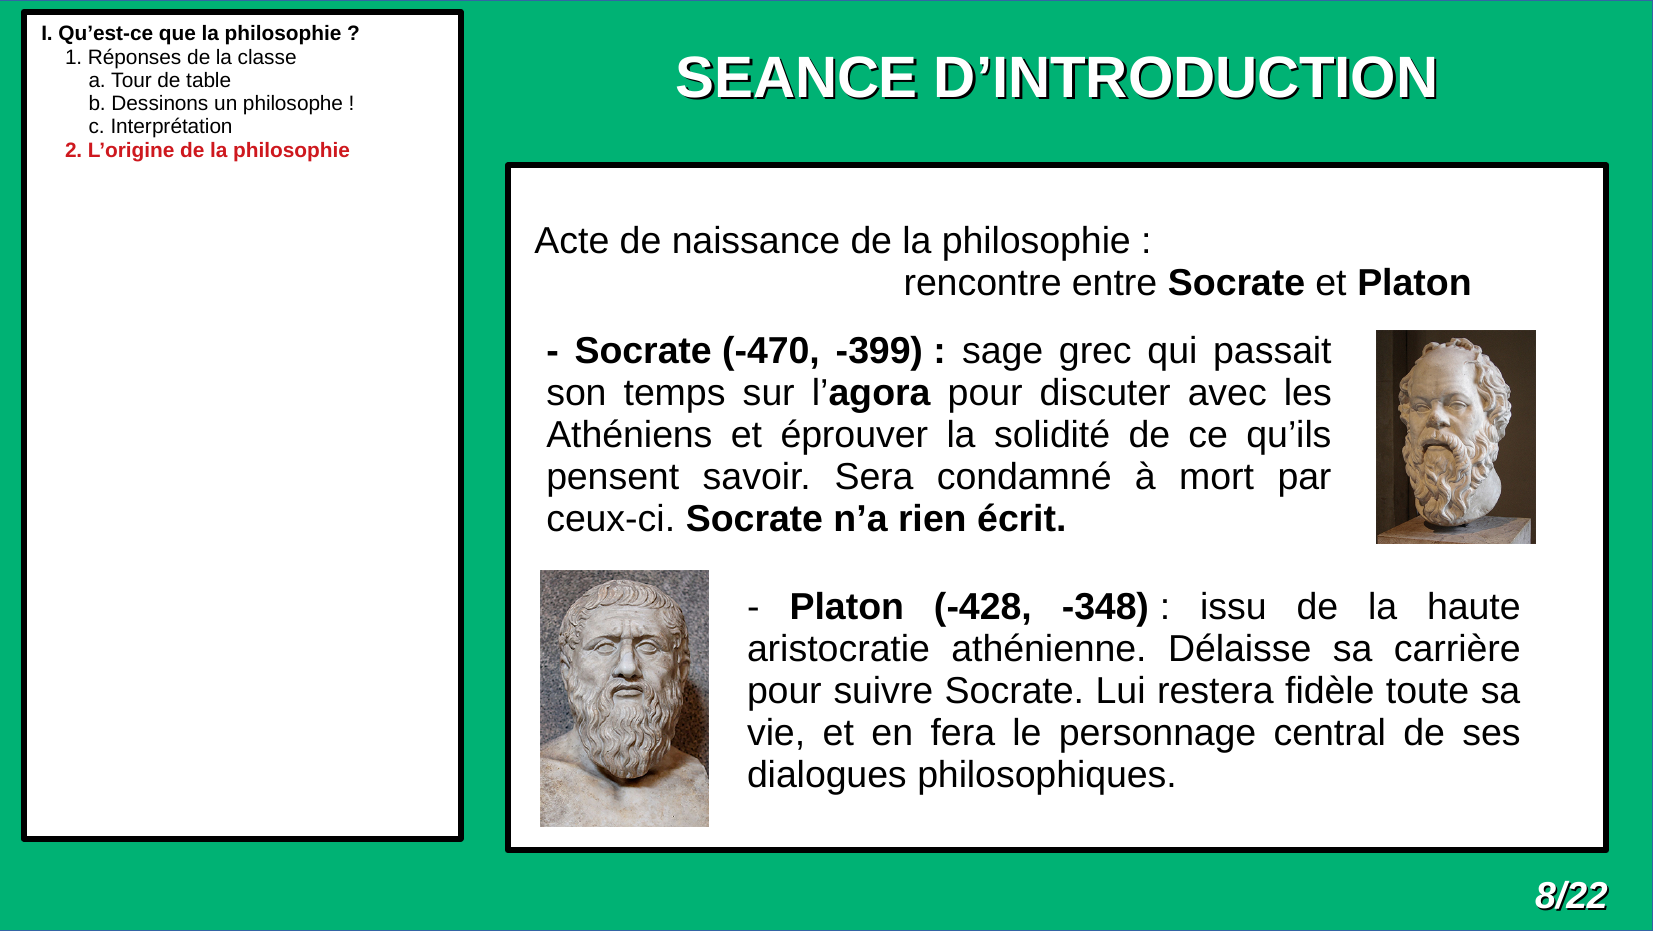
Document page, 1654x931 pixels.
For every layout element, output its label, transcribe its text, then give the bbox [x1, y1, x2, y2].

text_box [0, 0, 1653, 931]
text_box <numéro>/22 [1464, 867, 1623, 931]
picture [1376, 330, 1536, 544]
text_box SEANCE D’INTRODUCTION [507, 0, 1607, 154]
text_box - Platon (-428, -348) : issu de la haute aristocratie athénienne. Délaisse sa carrière pour suivre Socrate. Lui restera fidèle toute sa vie, et en fera le personnage central de ses dialogues philosophiques. [732, 578, 1536, 804]
text_box I. Qu’est-ce que la philosophie ? 1. Réponses de la classe a. Tour de table b. Dessinons un philosophe ! c. Interprétation 2. L’origine de la philosophie [23, 11, 461, 839]
text_box - Socrate (-470, -399) : sage grec qui passait son temps sur l’agora pour discuter avec les Athéniens et éprouver la solidité de ce qu’ils pensent savoir. Sera condamné à mort par ceux-ci. Socrate n’a rien écrit. [531, 322, 1347, 548]
picture [540, 570, 709, 827]
text_box Acte de naissance de la philosophie : rencontre entre Socrate et Platon [519, 212, 1524, 319]
